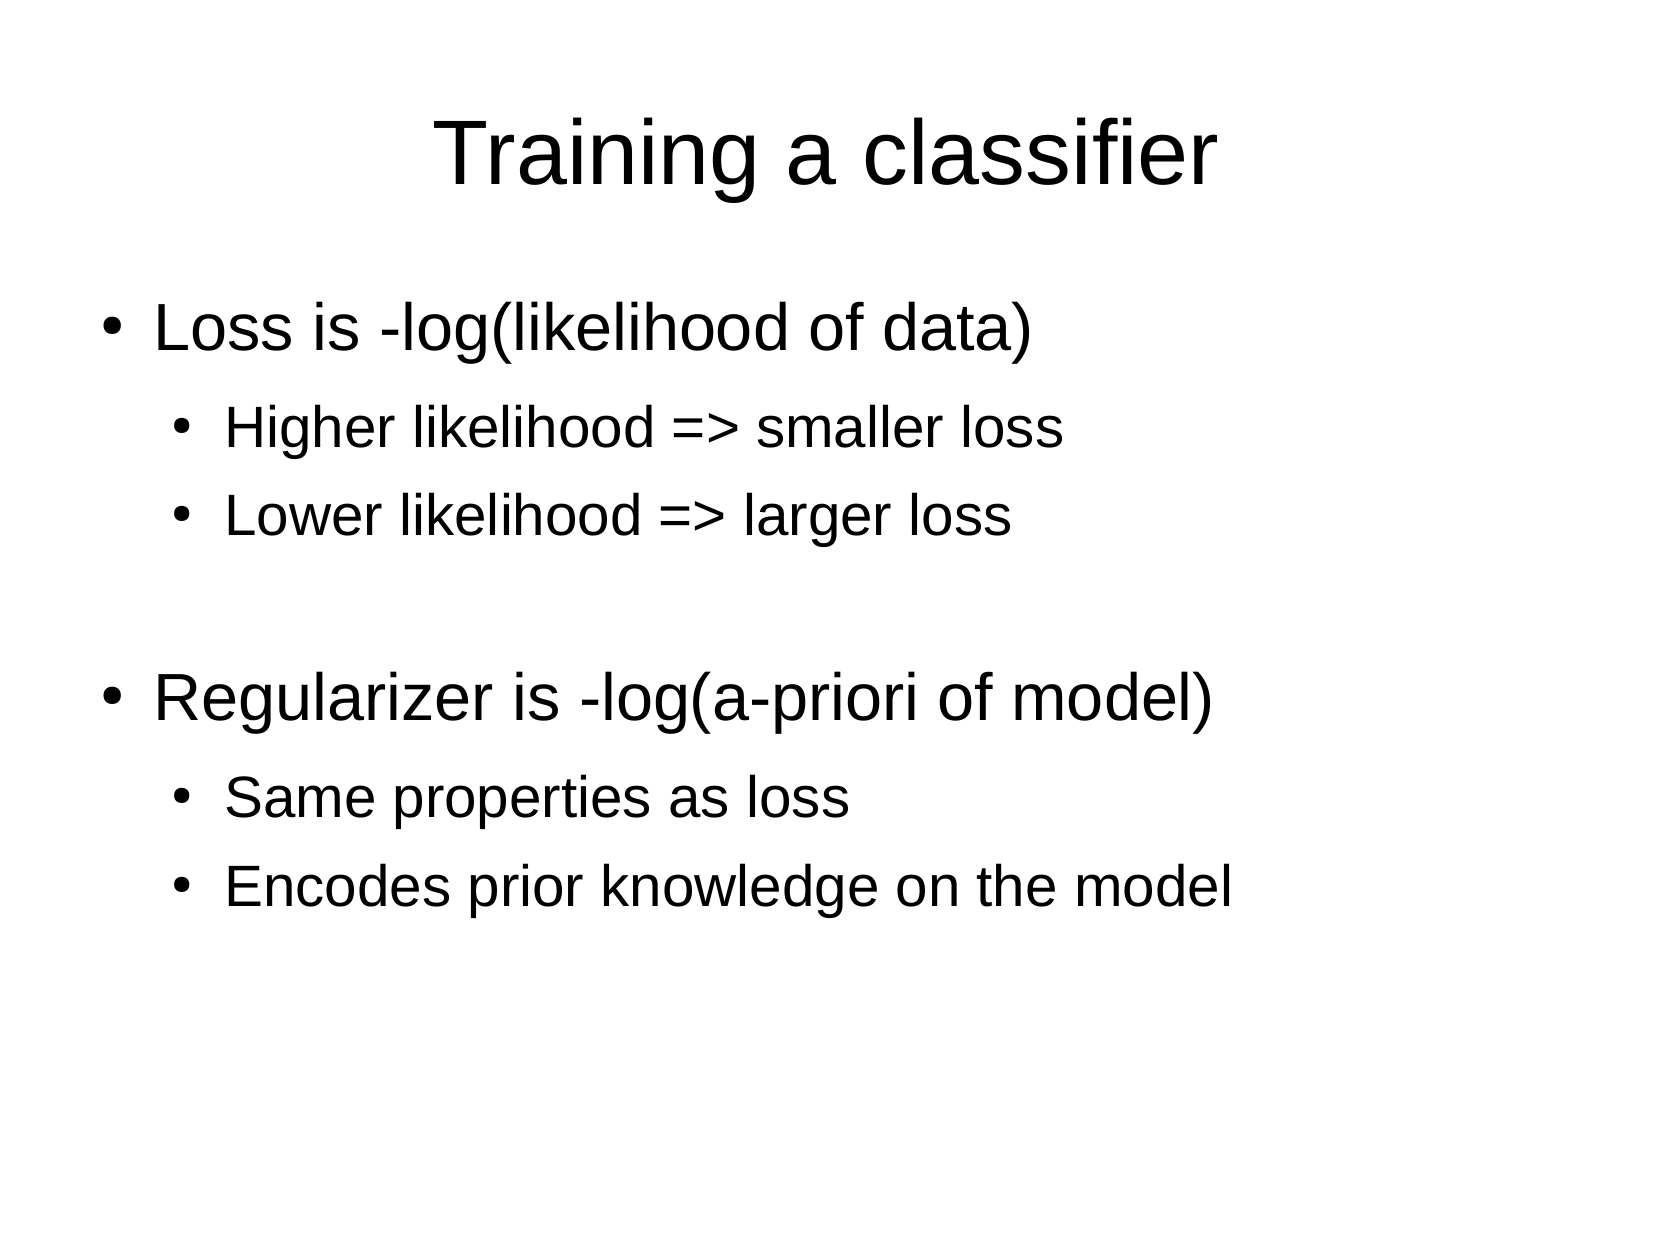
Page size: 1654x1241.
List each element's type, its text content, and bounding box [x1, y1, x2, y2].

list Loss is -log(likelihood of data) Higher likelihood => smaller loss Lower likelihood => larger loss Regularizer is -log(a-priori of model) Same properties as loss Encodes prior knowledge on the model [82, 290, 1571, 1109]
title Training a classifier [82, 56, 1571, 250]
